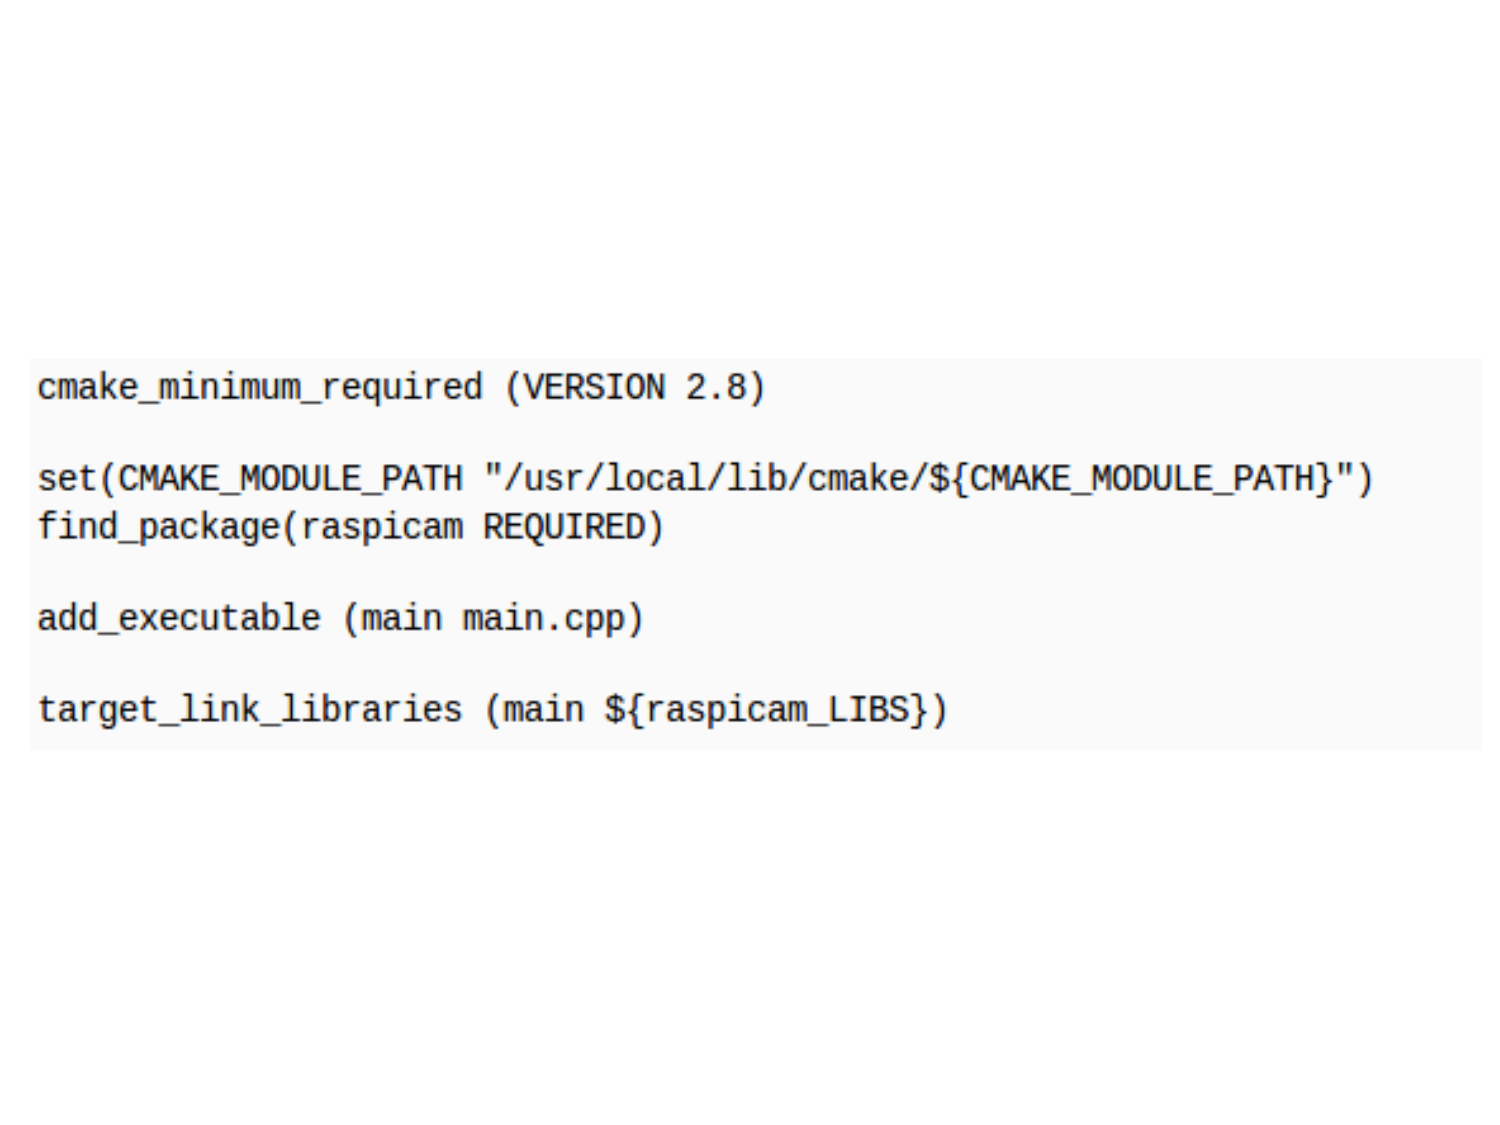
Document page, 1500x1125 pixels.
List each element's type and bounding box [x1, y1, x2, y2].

picture [30, 359, 1482, 751]
